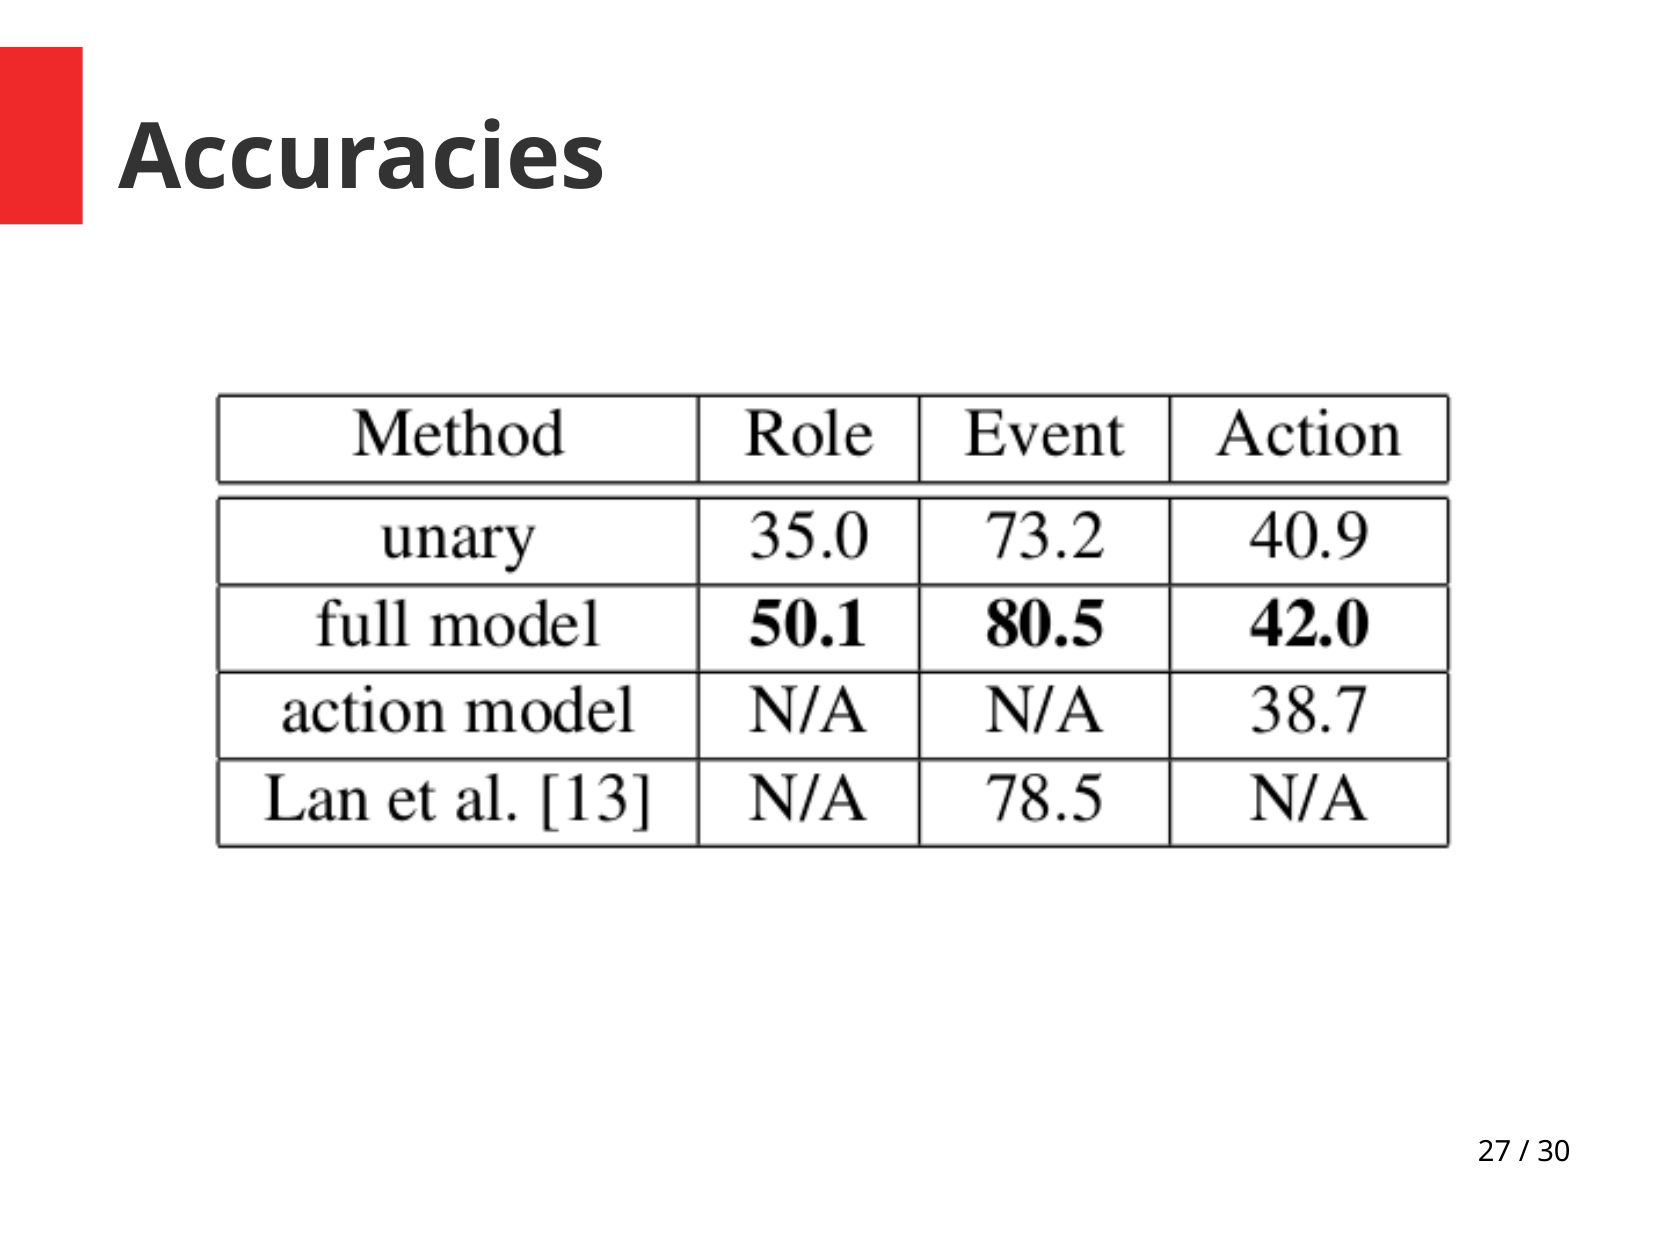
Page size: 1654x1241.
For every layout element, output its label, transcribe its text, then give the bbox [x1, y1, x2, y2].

title Accuracies [118, 49, 1571, 257]
picture [207, 377, 1466, 851]
